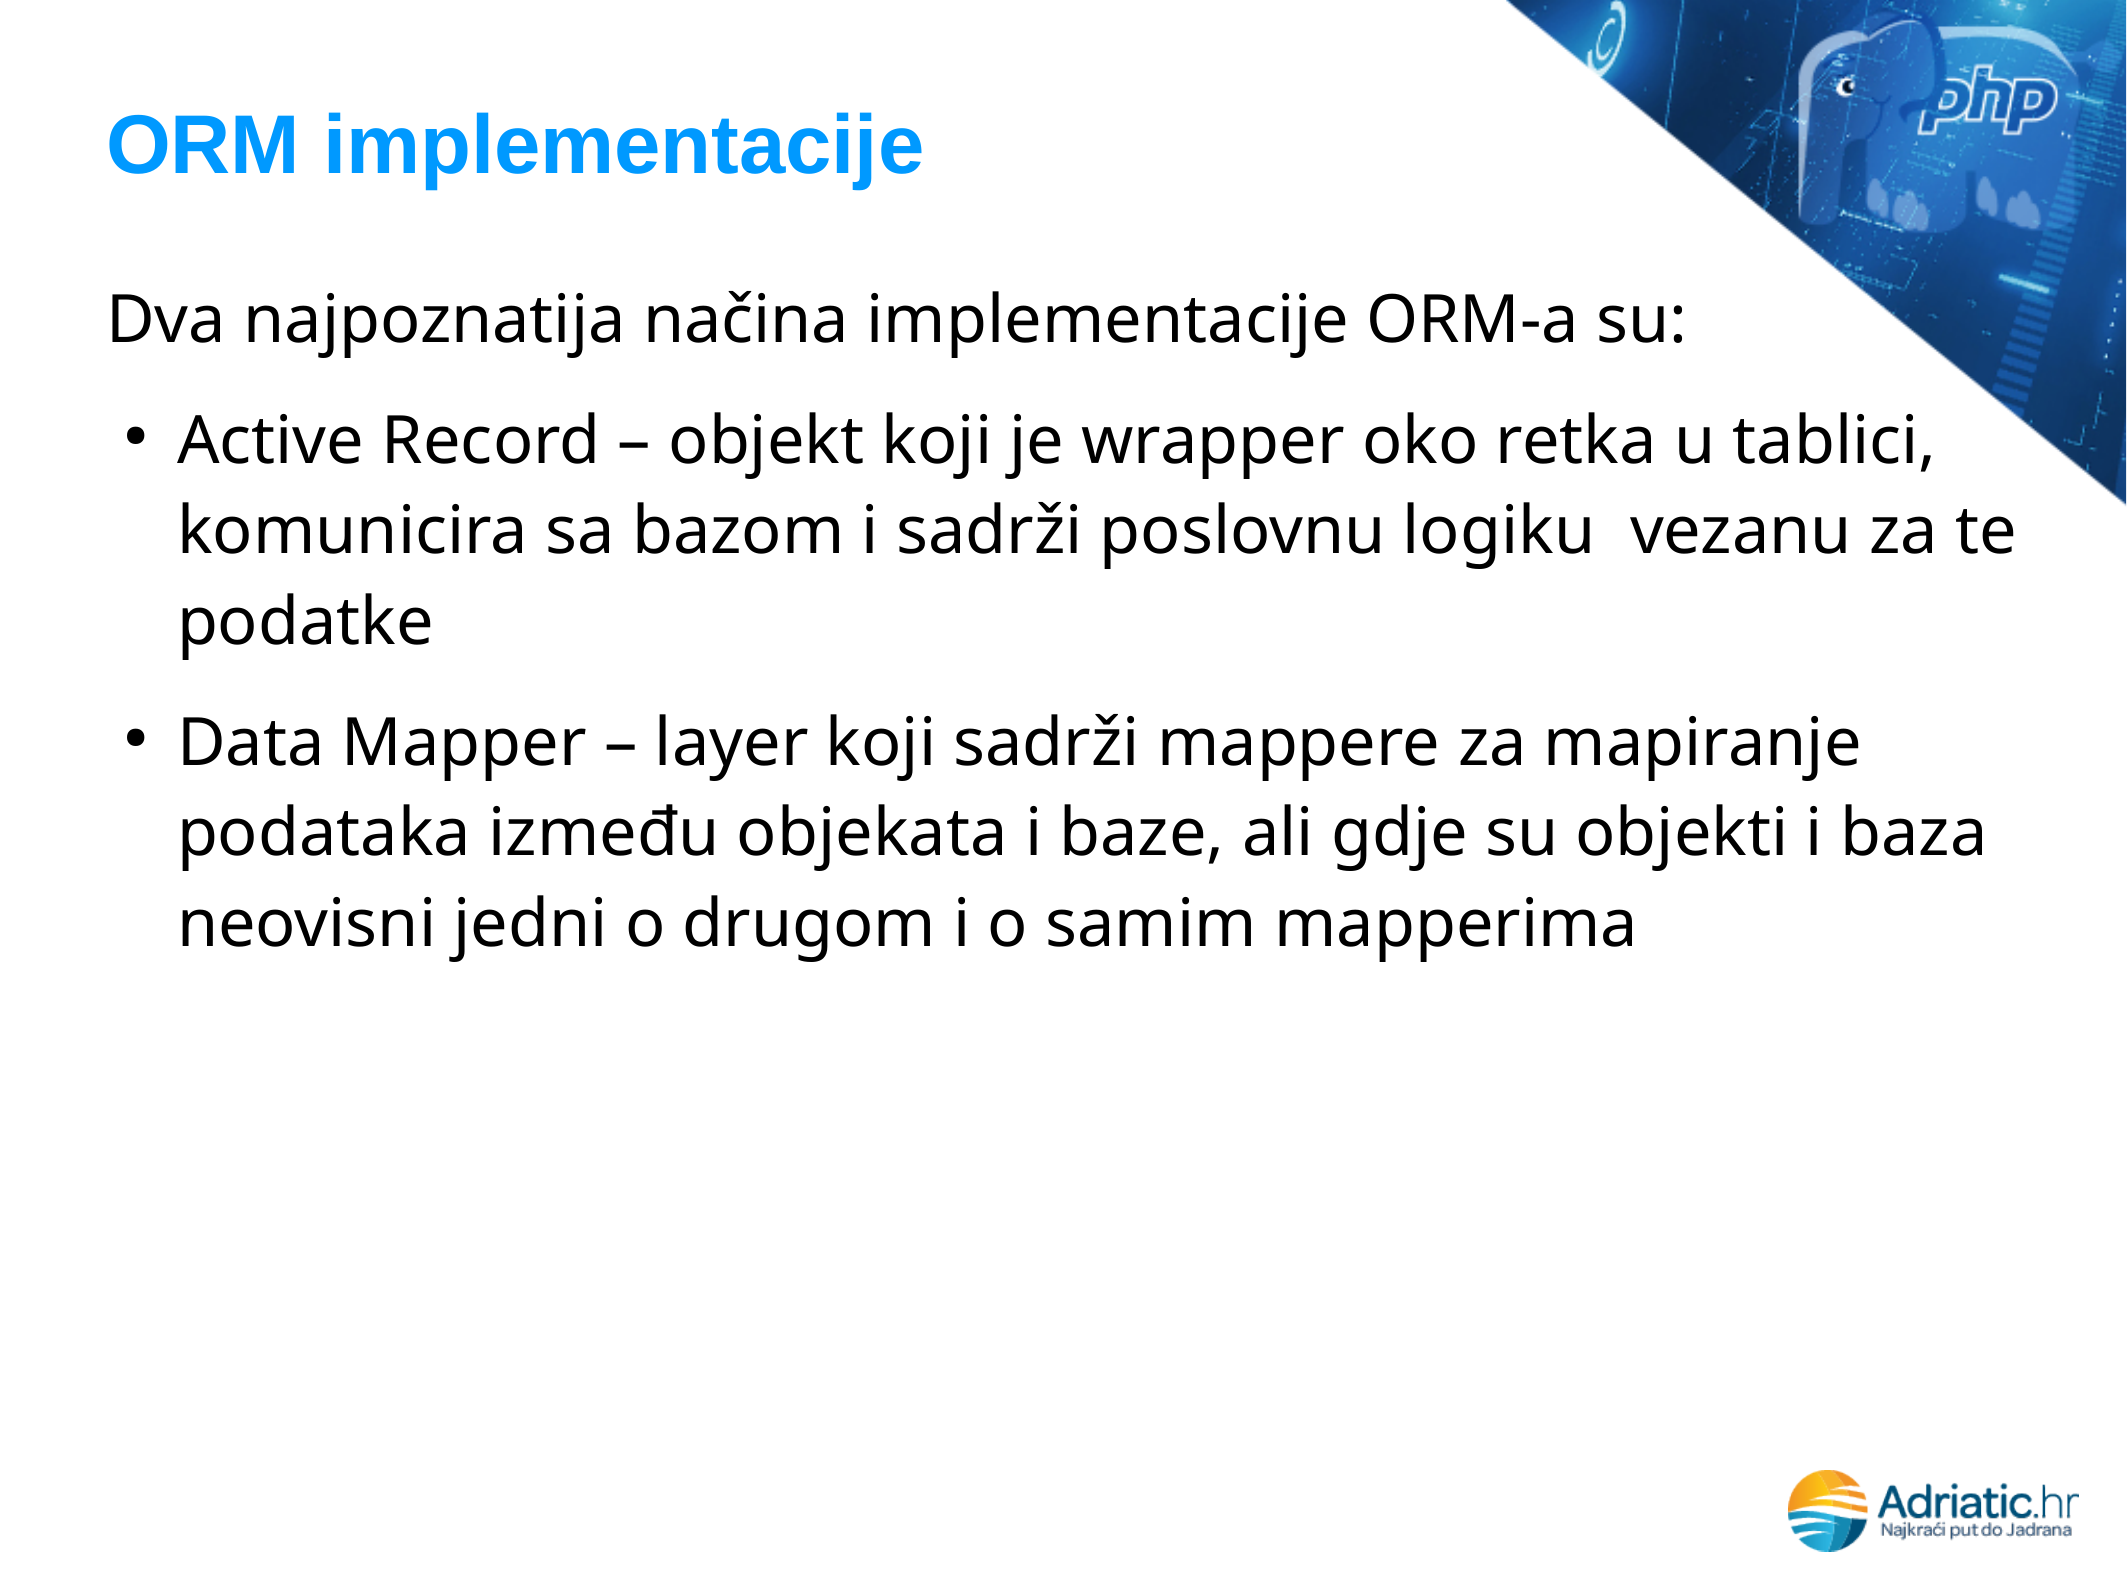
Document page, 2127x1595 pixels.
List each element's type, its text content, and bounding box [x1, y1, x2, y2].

list Dva najpoznatija načina implementacije ORM-a su: Active Record – objekt koji je wrapper oko retka u tablici, komunicira sa bazom i sadrži poslovnu logiku vezanu za te podatke Data Mapper – layer koji sadrži mappere za mapiranje podataka između objekata i baze, ali gdje su objekti i baza neovisni jedni o drugom i o samim mapperima [106, 271, 2020, 1453]
title ORM implementacije [106, 70, 1630, 219]
picture [1788, 1470, 2079, 1552]
picture [1505, 0, 2127, 625]
